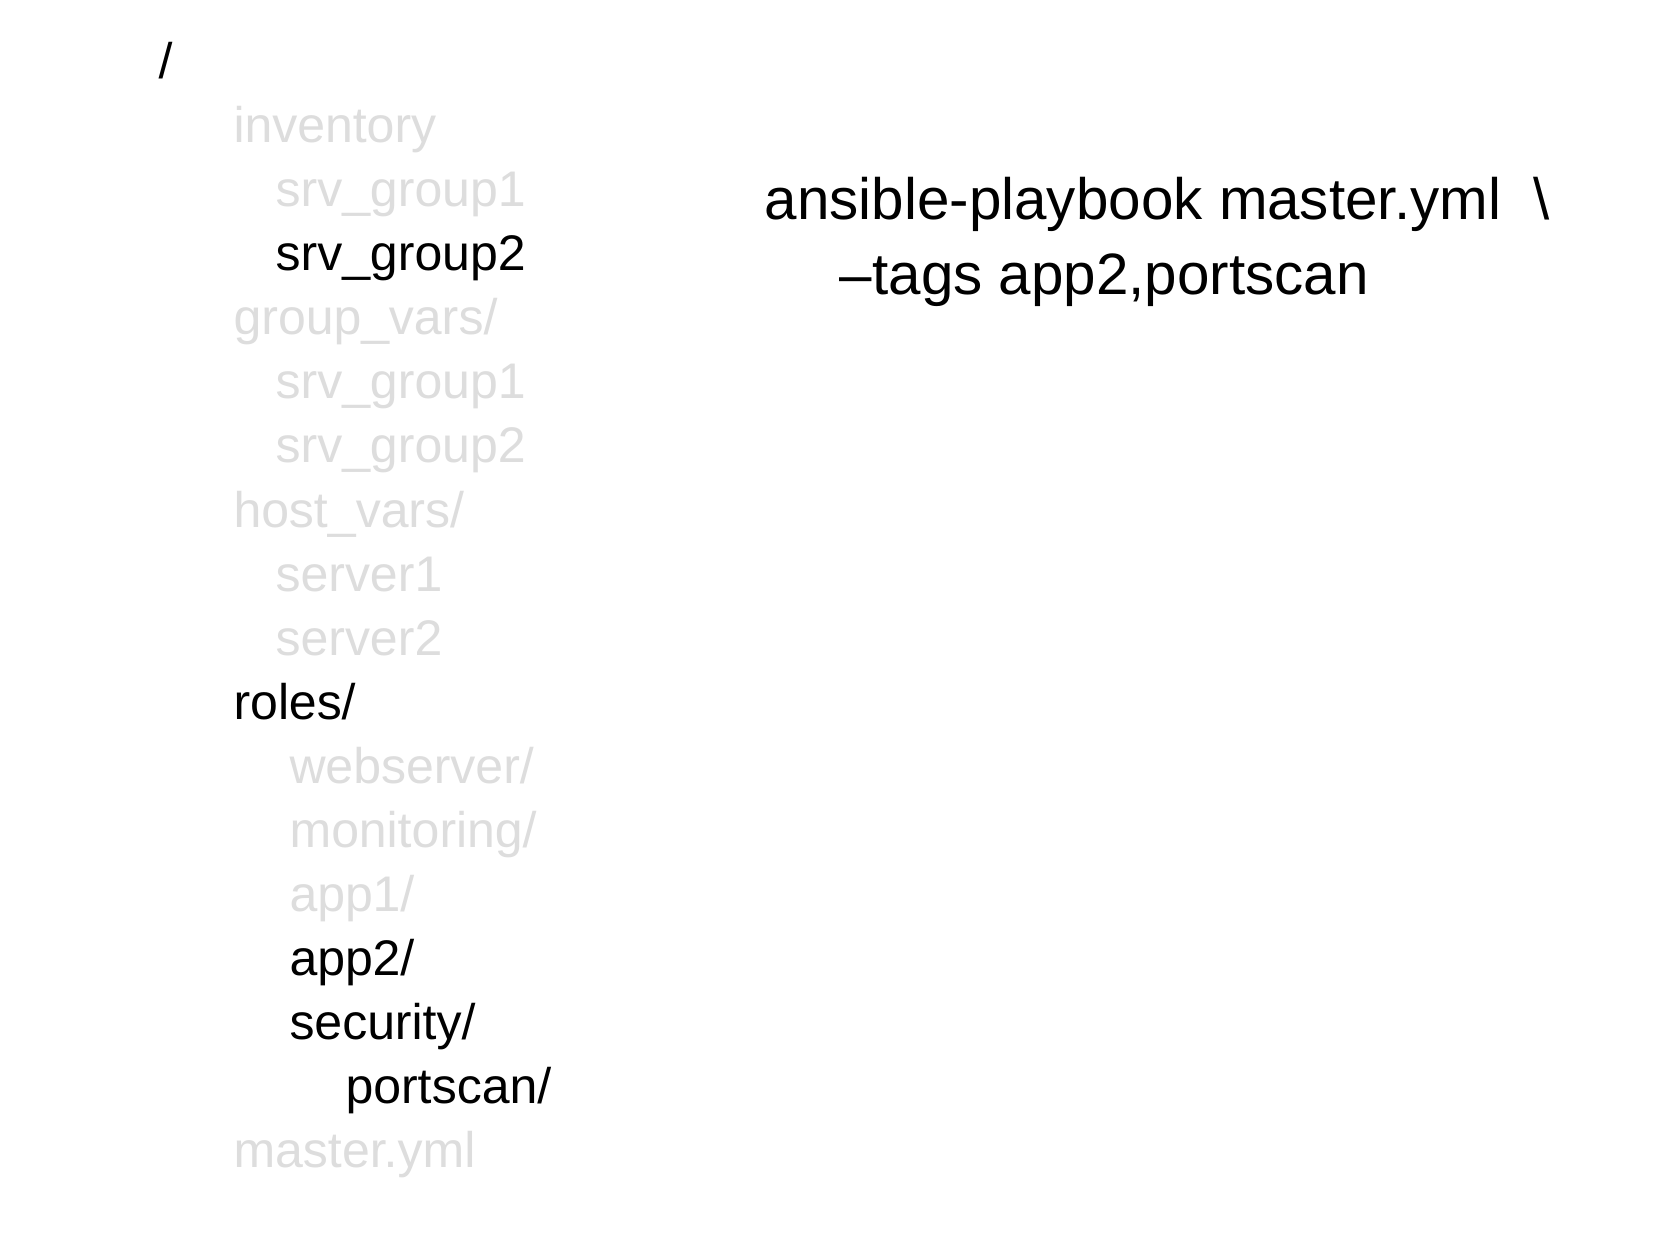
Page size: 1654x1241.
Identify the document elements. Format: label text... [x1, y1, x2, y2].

text_box / inventory srv_group1 srv_group2 group_vars/ srv_group1 srv_group2 host_vars/ server1 server2 roles/ webserver/ monitoring/ app1/ app2/ security/ portscan/ master.yml [143, 17, 779, 1178]
text_box ansible-playbook master.yml \ –tags app2,portscan [750, 150, 1567, 305]
